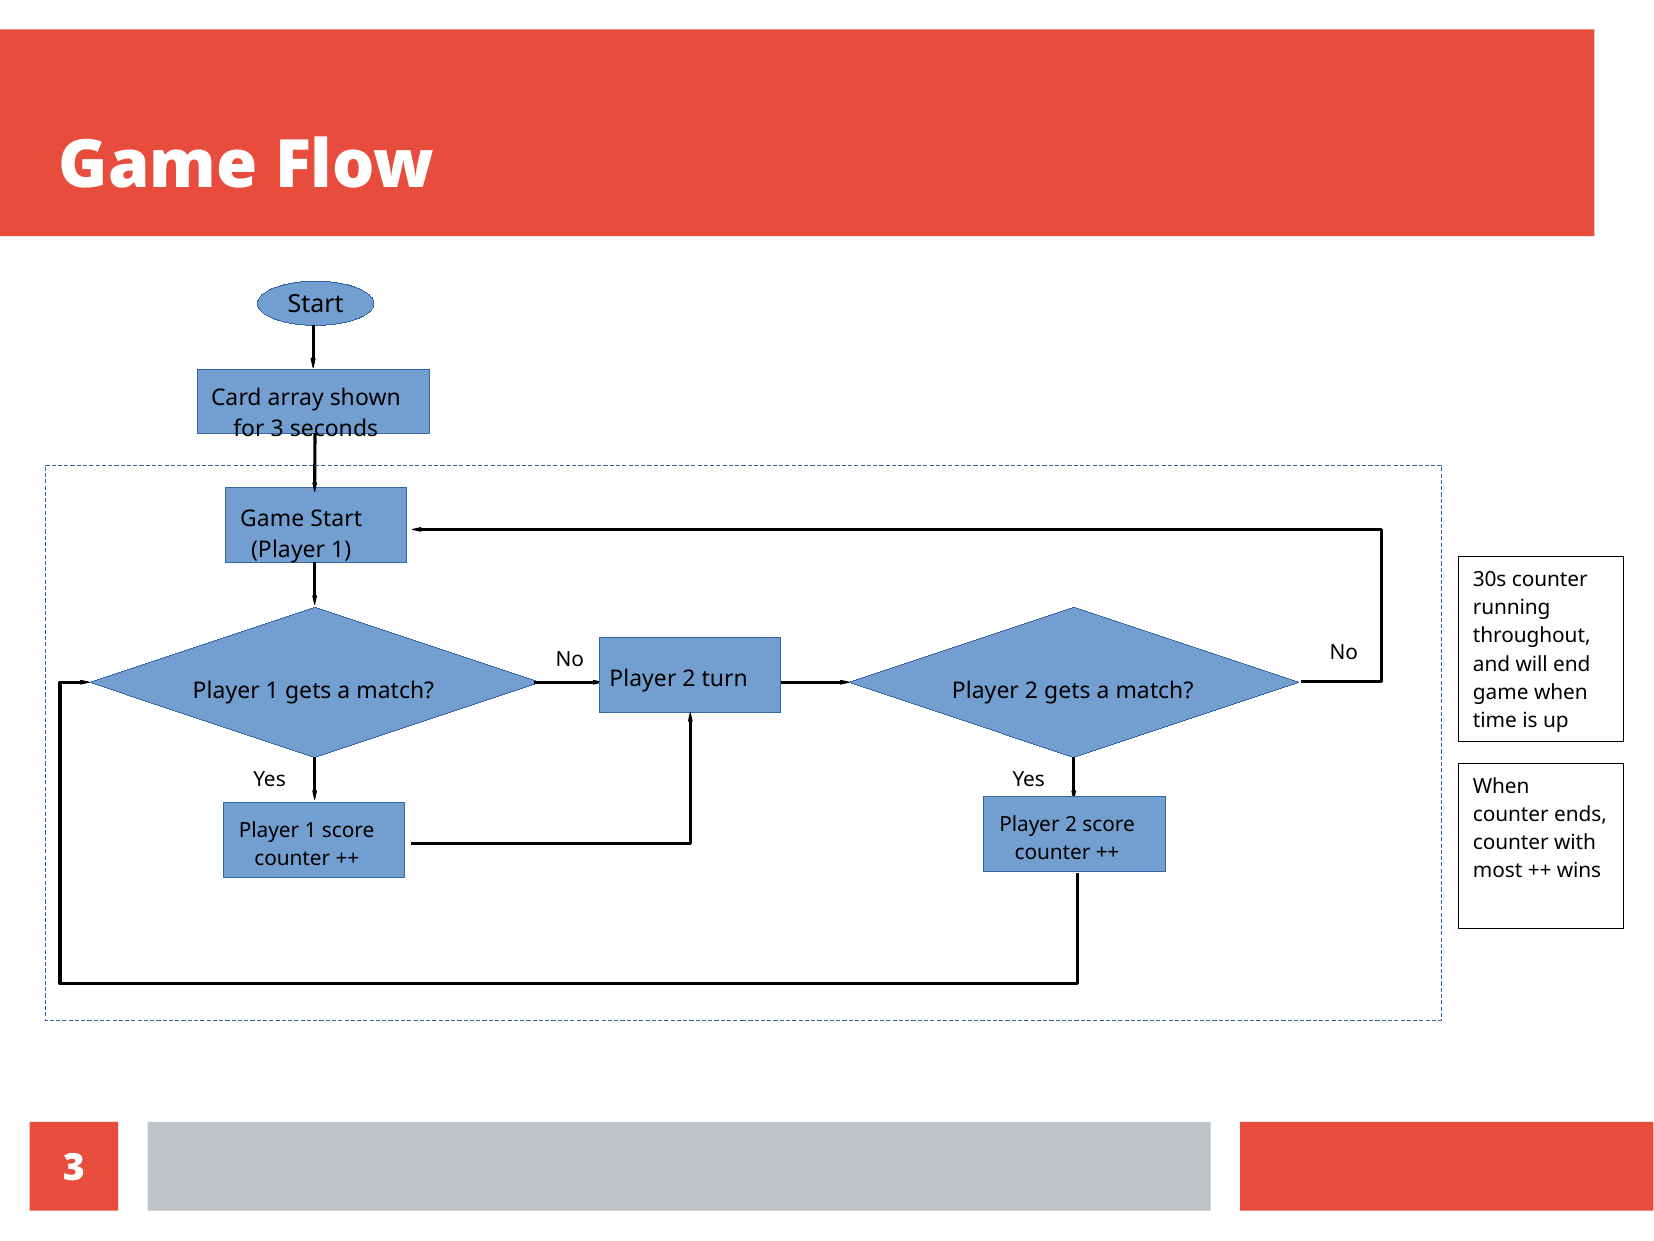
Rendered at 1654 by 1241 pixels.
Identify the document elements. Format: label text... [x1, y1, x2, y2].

text_box 30s counter running throughout, and will end game when time is up [1458, 556, 1624, 722]
text_box [197, 369, 430, 373]
text_box Card array shown for 3 seconds [196, 373, 436, 441]
text_box [45, 465, 1442, 1021]
title Game Flow [59, 58, 1595, 207]
text_box Start [257, 281, 374, 326]
text_box When counter ends, counter with most ++ wins [1458, 763, 1624, 929]
